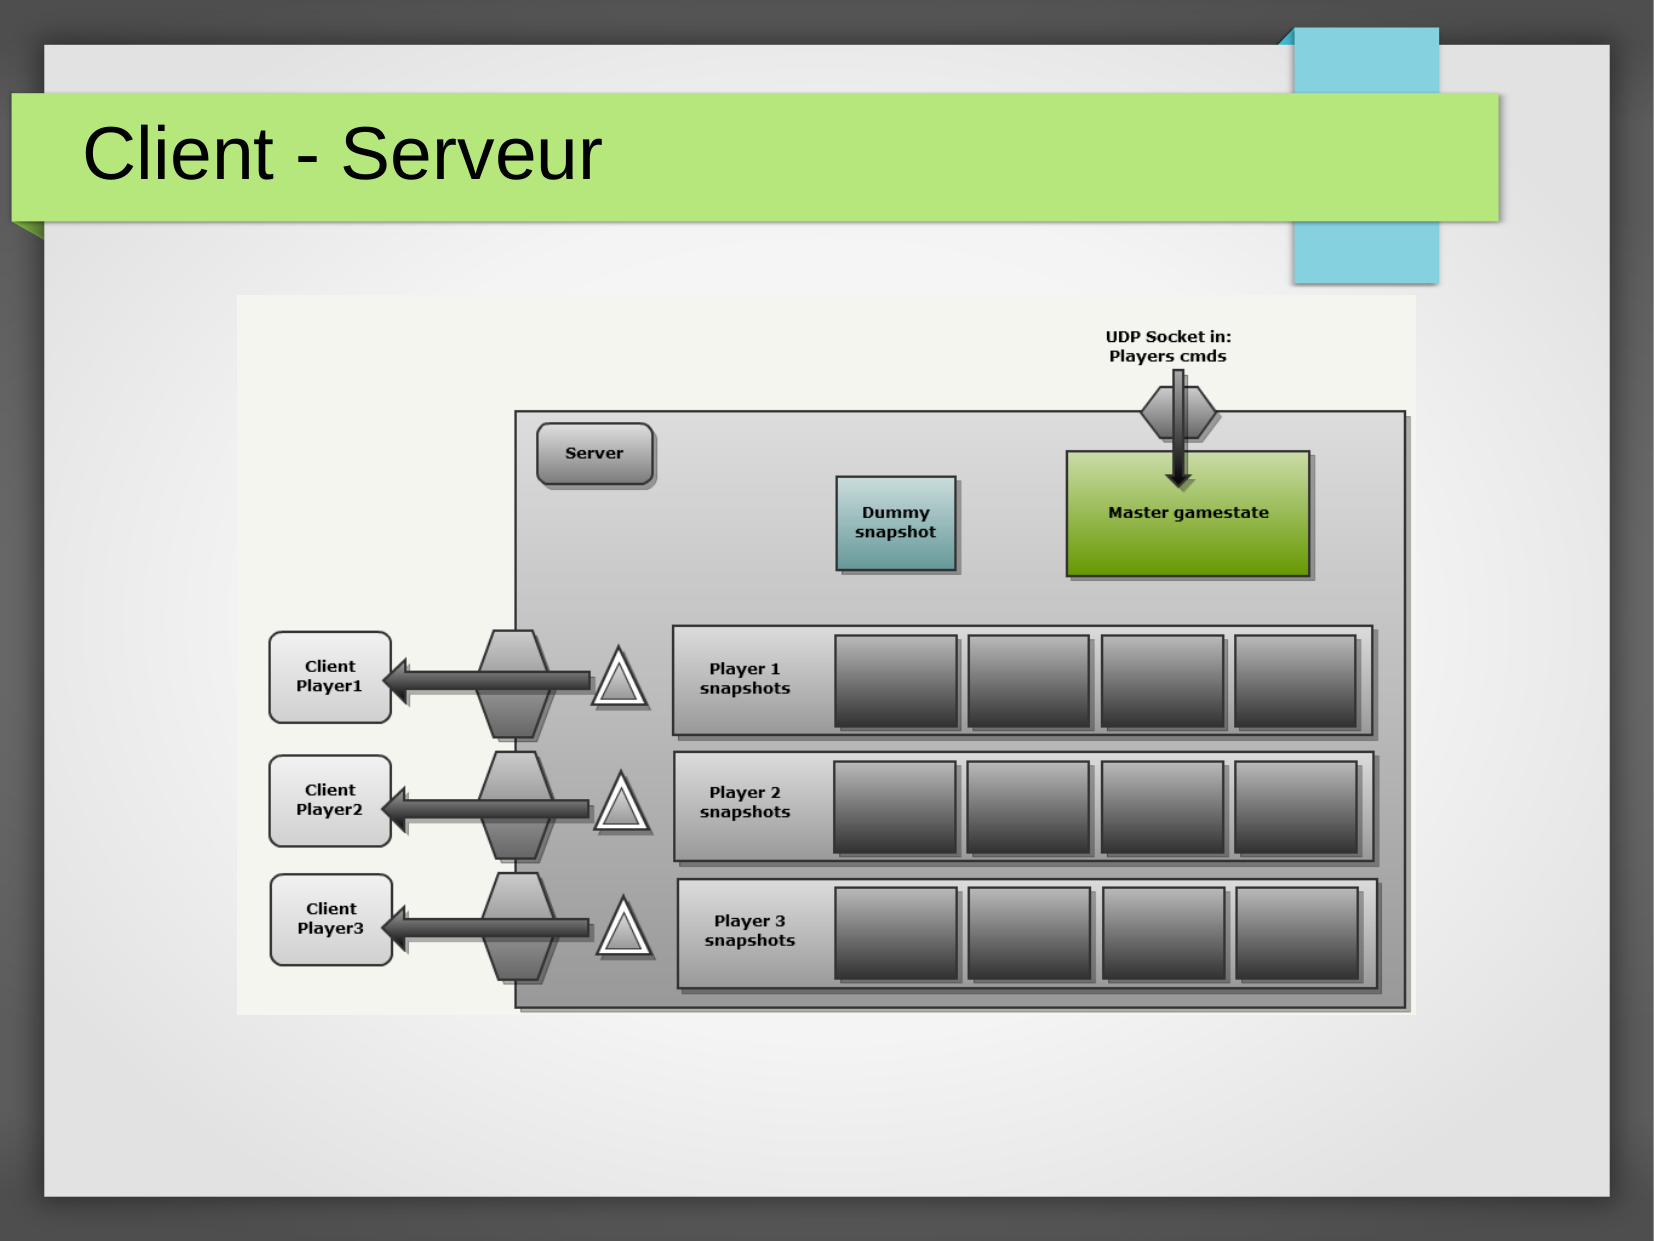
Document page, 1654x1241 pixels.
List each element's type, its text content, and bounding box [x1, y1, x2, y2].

title Client - Serveur [82, 94, 1264, 213]
picture [0, 0, 1654, 1241]
